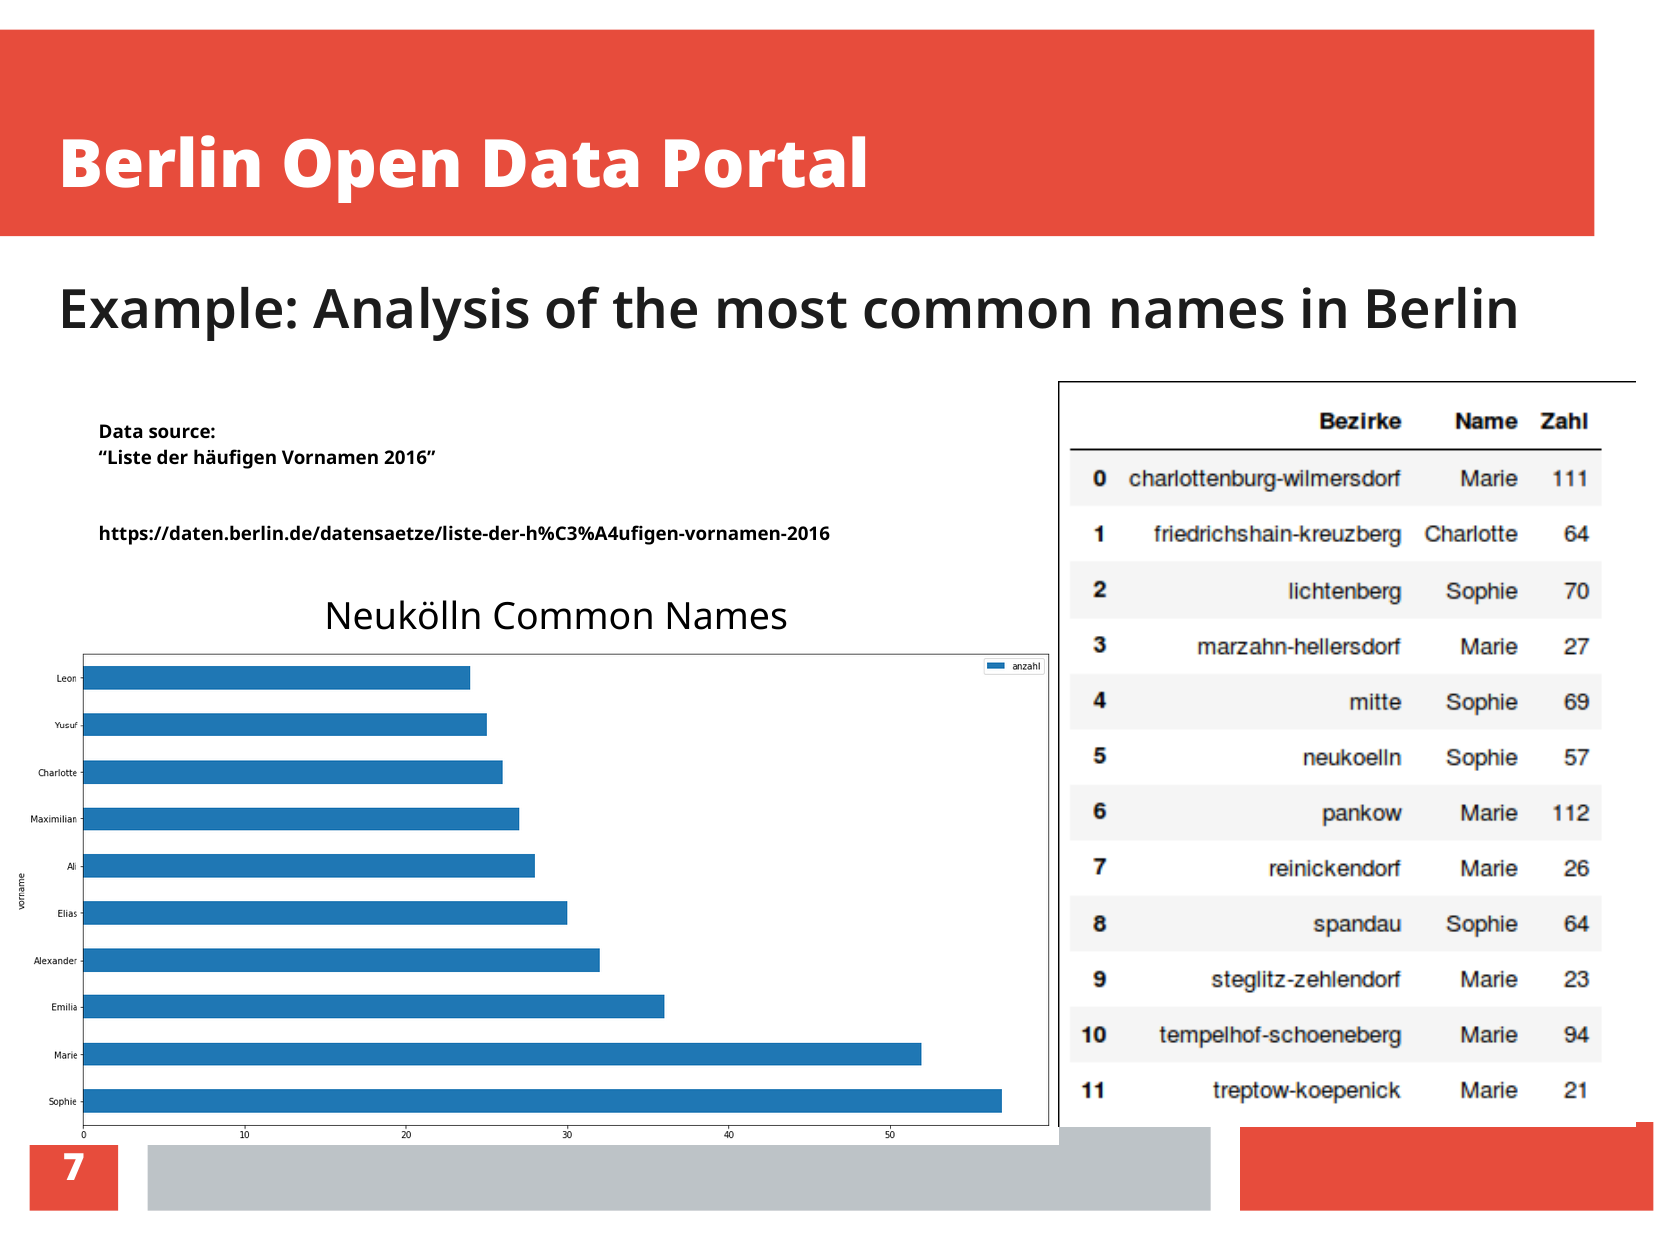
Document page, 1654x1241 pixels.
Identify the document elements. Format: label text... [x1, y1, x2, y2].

text_box Neukölln Common Names [324, 589, 923, 721]
title Berlin Open Data Portal [59, 59, 1595, 207]
list Example: Analysis of the most common names in Berlin [59, 270, 1565, 643]
picture [0, 381, 1636, 1145]
text_box Data source: “Liste der häufigen Vornamen 2016” https://daten.berlin.de/datensaetze/liste-der-h%C3%A4ufigen-vornamen-2016 [98, 418, 957, 618]
